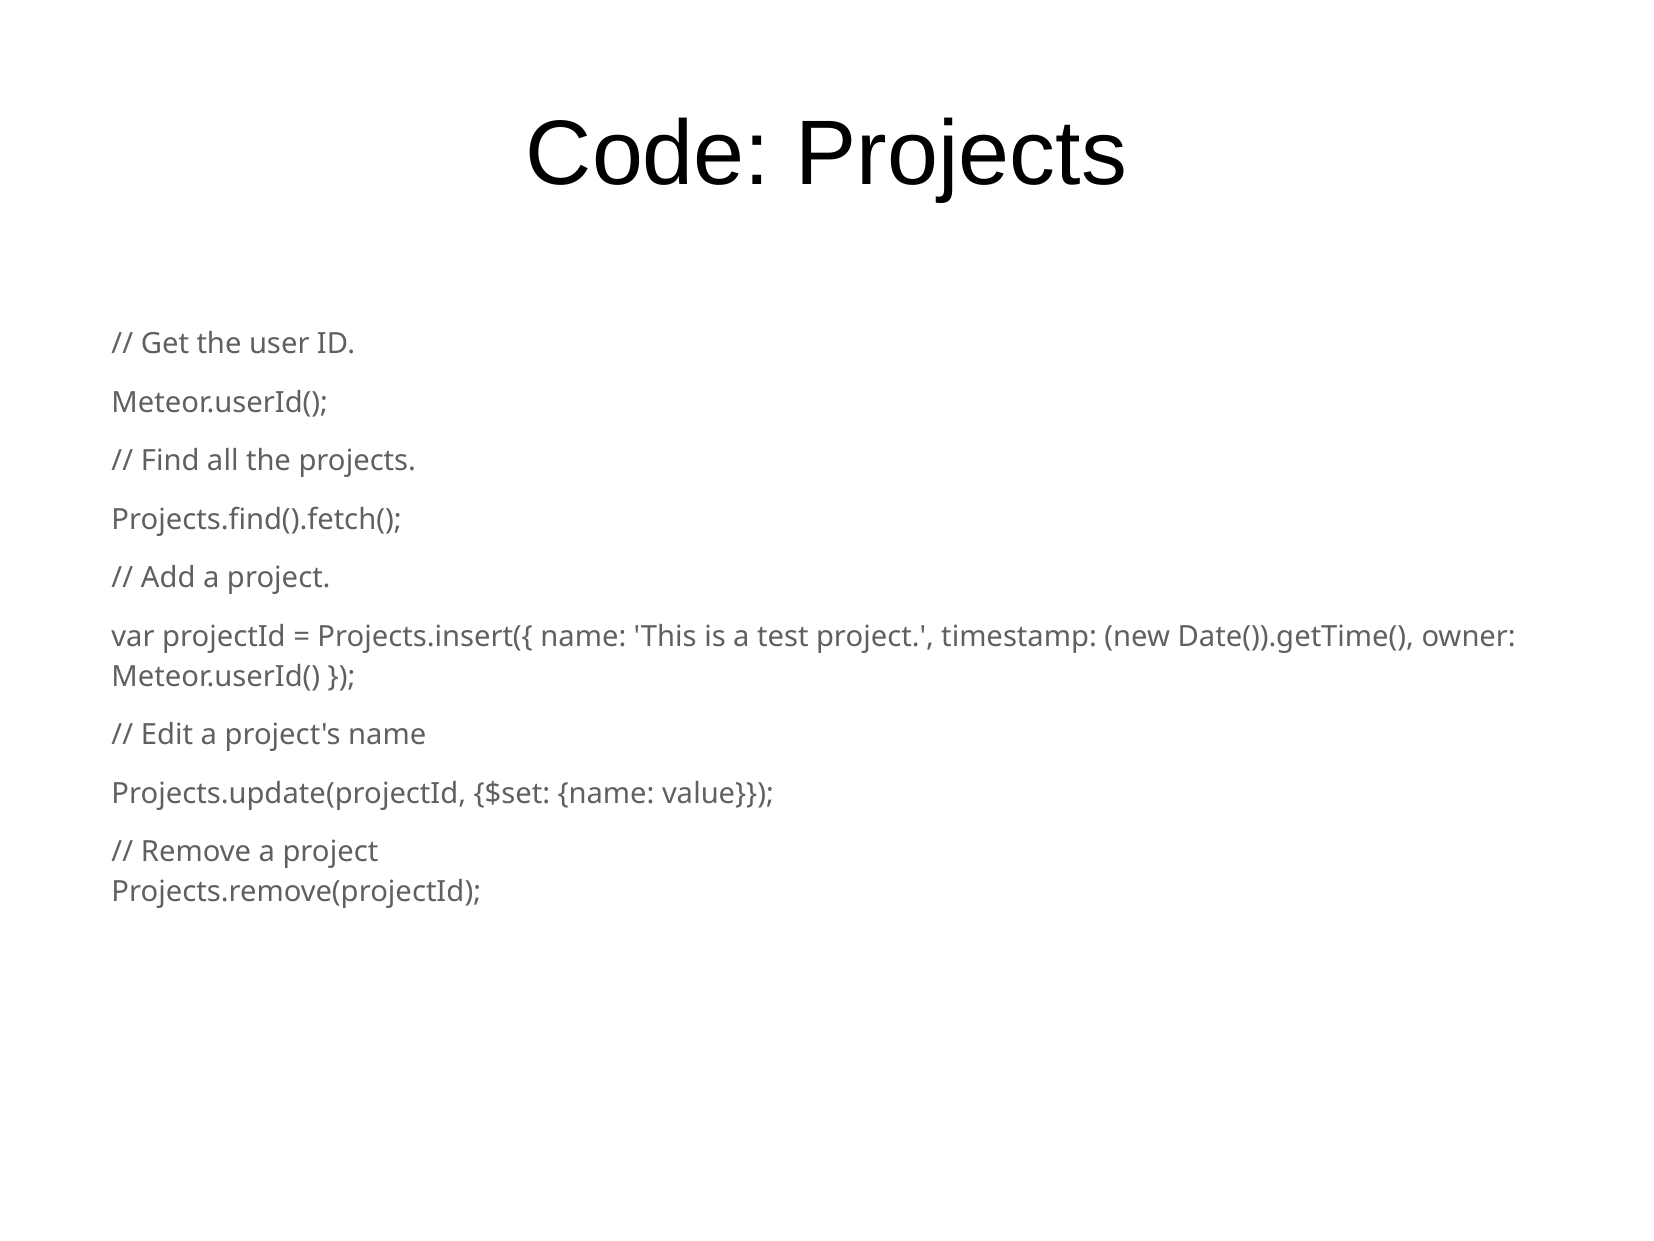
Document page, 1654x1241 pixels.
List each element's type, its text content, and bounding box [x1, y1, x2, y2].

title Code: Projects [82, 49, 1571, 257]
text_box // Get the user ID. Meteor.userId(); // Find all the projects. Projects.find().fetch(); // Add a project. var projectId = Projects.insert({ name: 'This is a test project.', timestamp: (new Date()).getTime(), owner: Meteor.userId() }); // Edit a project's name Projects.update(projectId, {$set: {name: value}}); // Remove a project Projects.remove(projectId); [96, 315, 1571, 1111]
